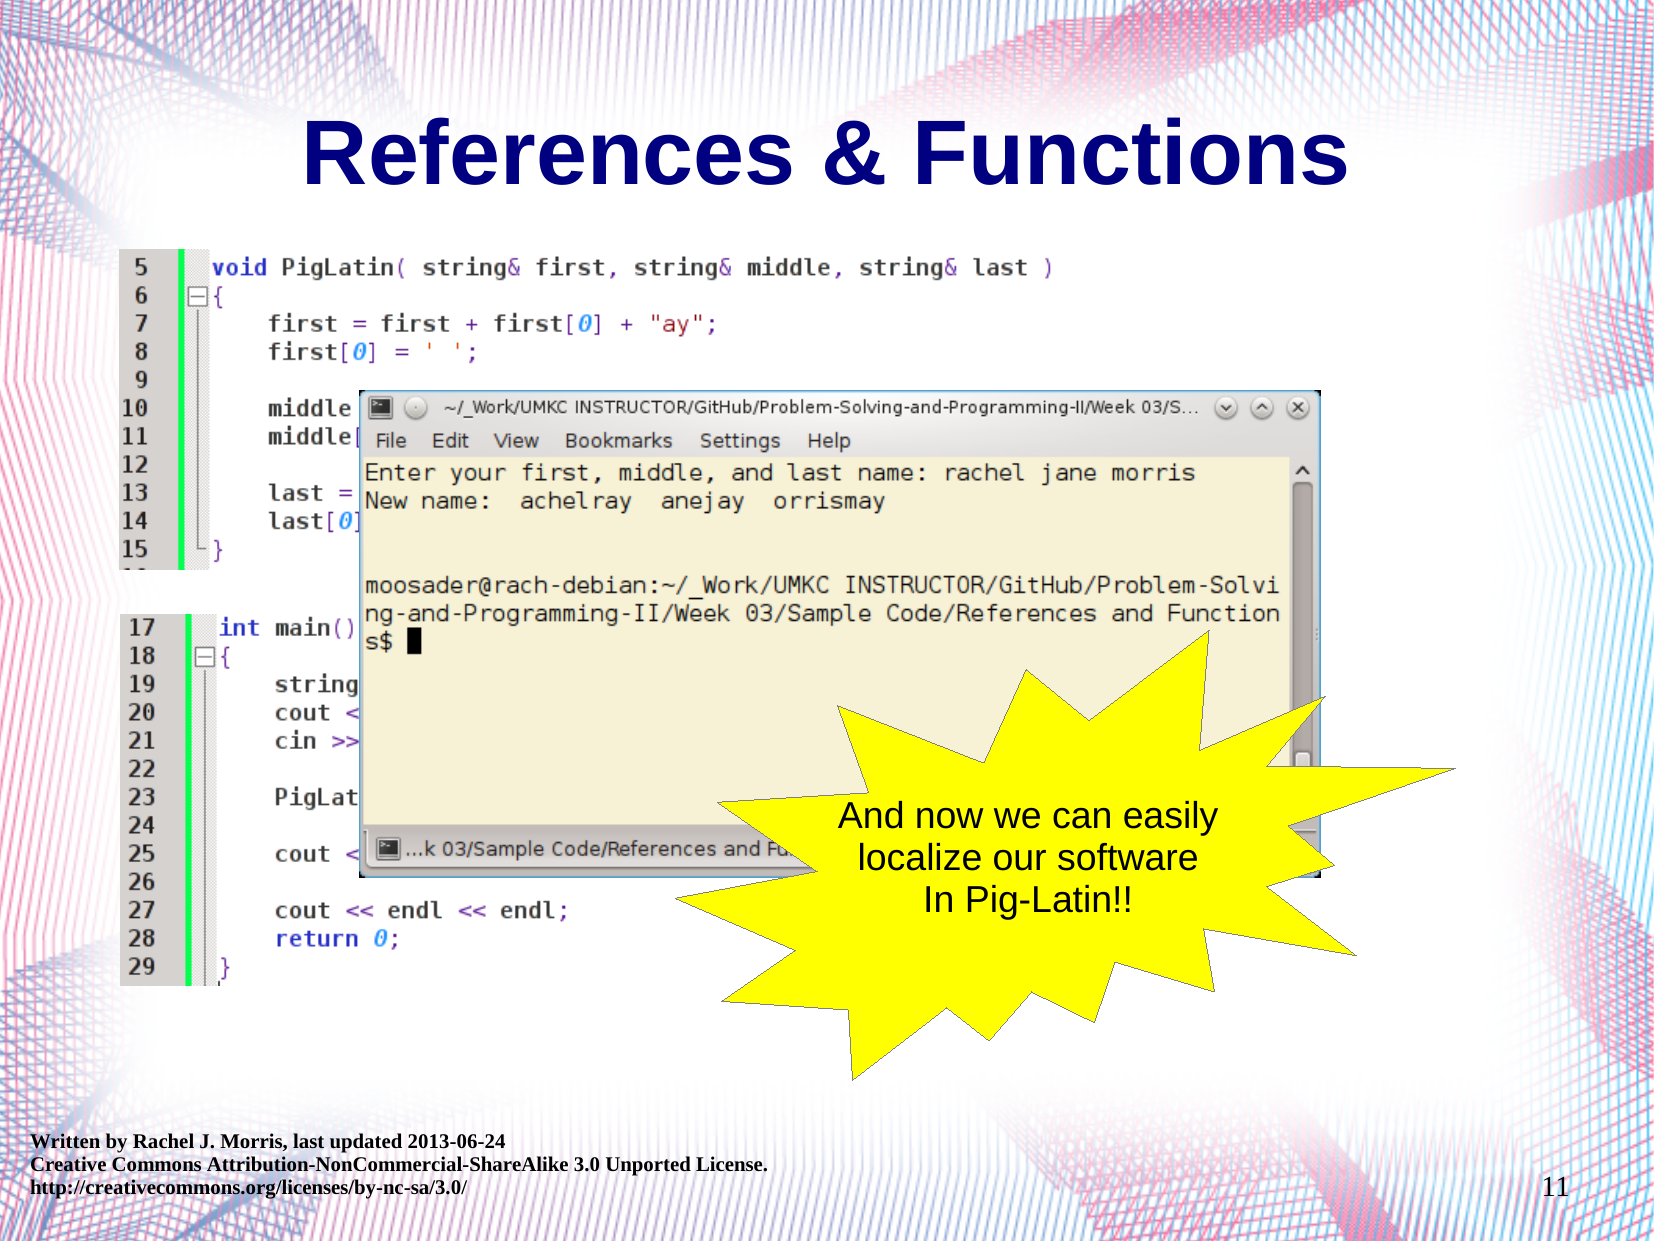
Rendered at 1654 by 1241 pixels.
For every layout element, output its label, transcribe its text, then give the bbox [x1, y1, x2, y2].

title References & Functions [82, 49, 1571, 257]
text_box And now we can easily localize our software In Pig-Latin!! [675, 630, 1456, 1081]
picture [0, 0, 1654, 1241]
